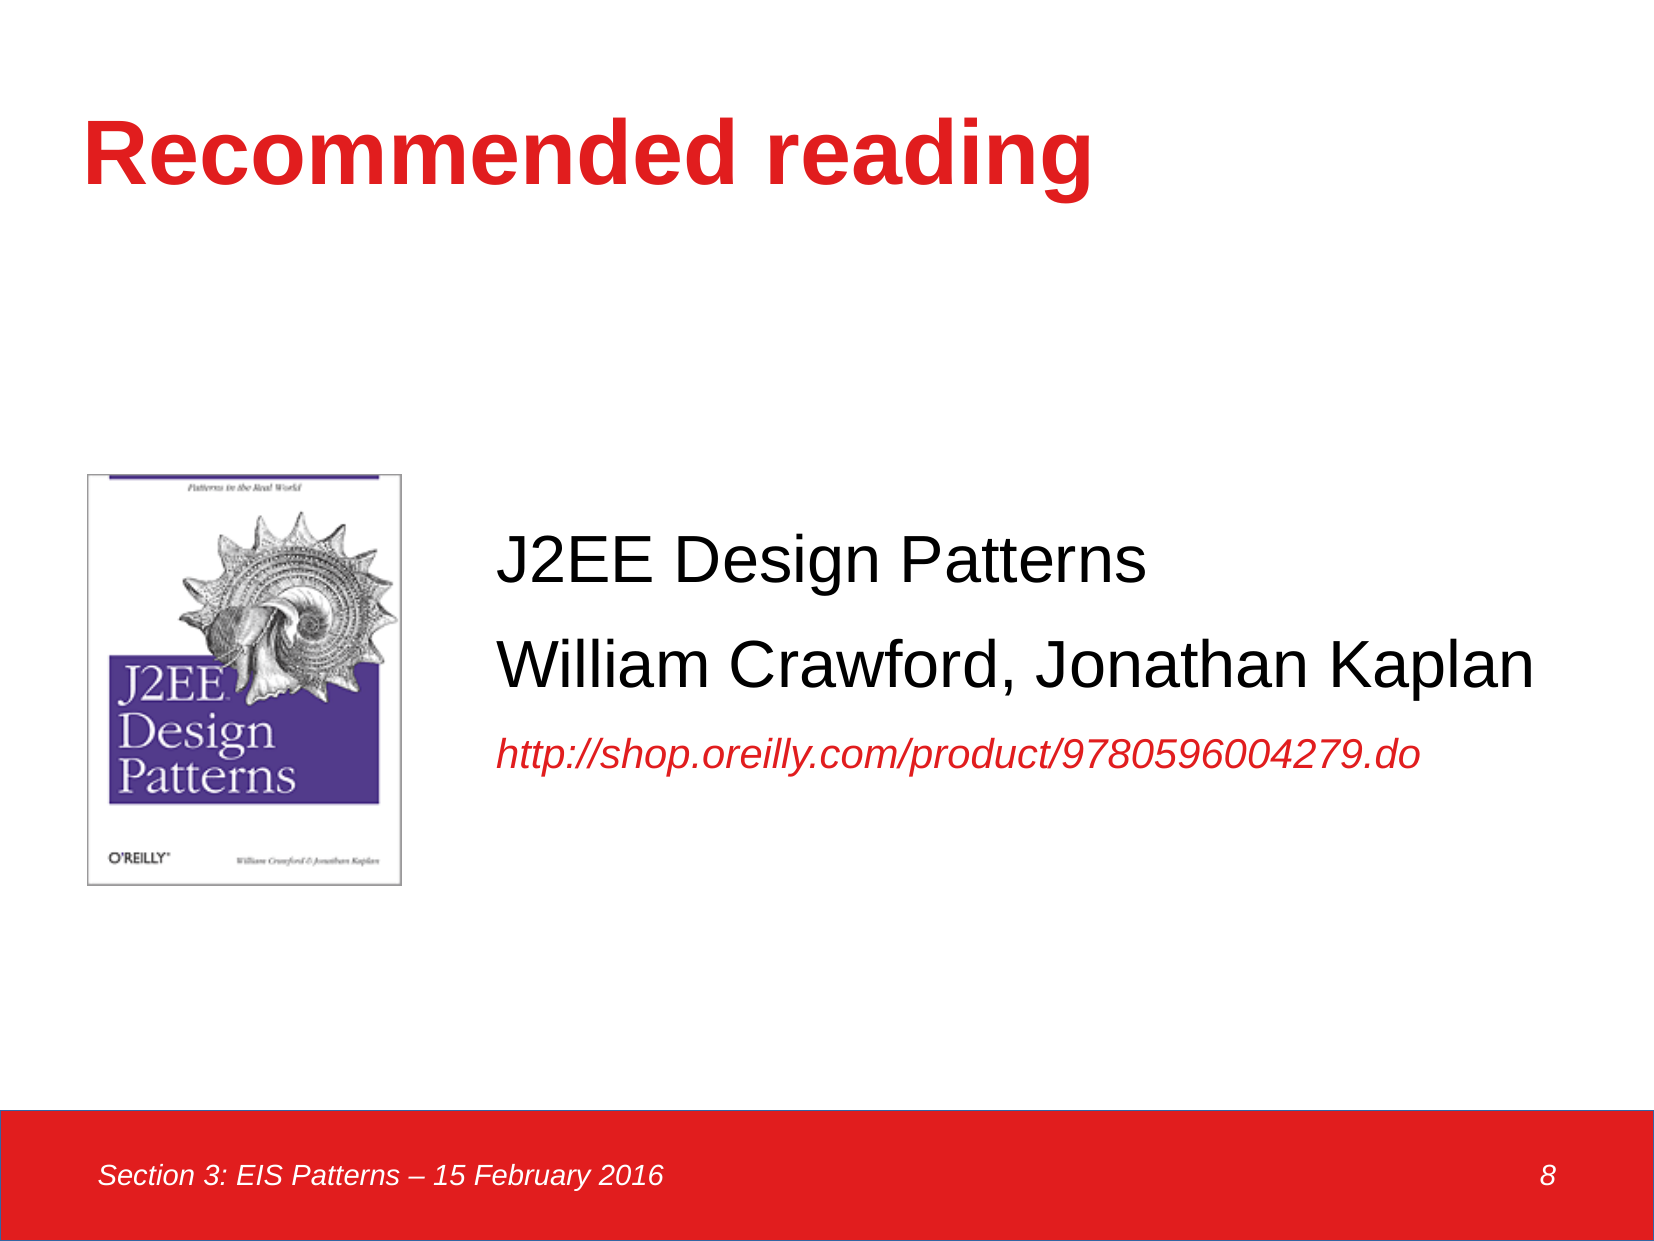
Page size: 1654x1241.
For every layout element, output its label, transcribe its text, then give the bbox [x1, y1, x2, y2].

title Recommended reading [82, 49, 1571, 257]
list J2EE Design Patterns William Crawford, Jonathan Kaplan http://shop.oreilly.com/product/9780596004279.do [425, 290, 1571, 1010]
picture [87, 474, 402, 886]
